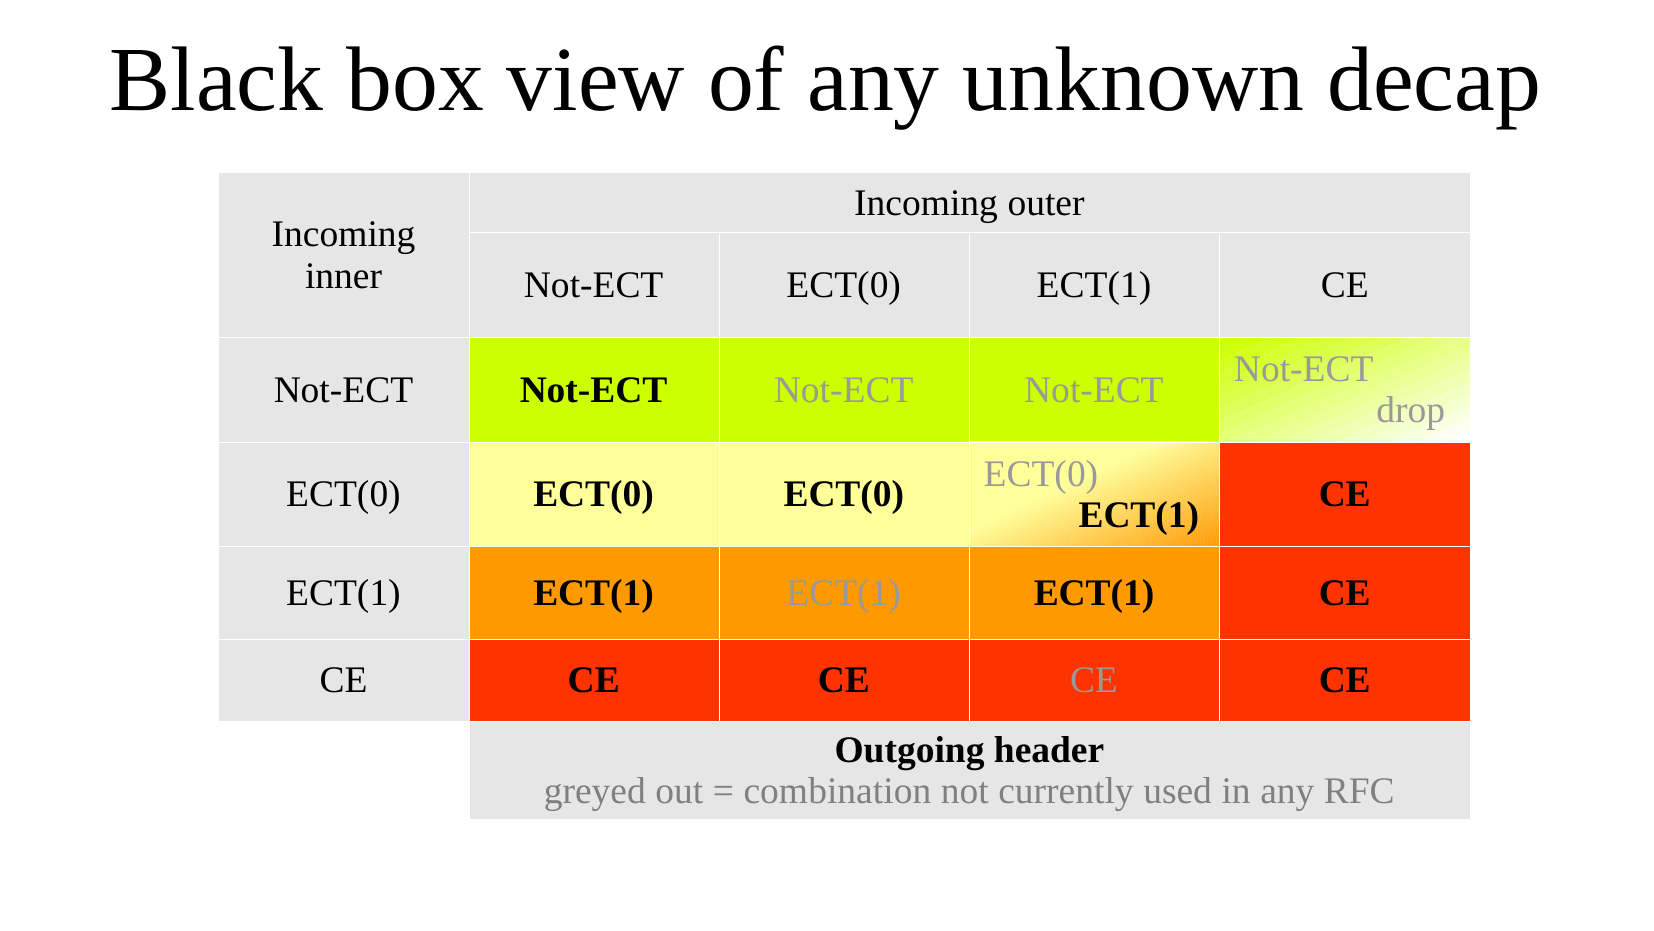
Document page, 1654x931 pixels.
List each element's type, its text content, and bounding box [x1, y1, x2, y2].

table_cell ECT(1) [970, 233, 1219, 337]
table_cell ECT(0) [219, 443, 469, 546]
table_cell ECT(1) [470, 547, 719, 639]
table_cell CE [219, 640, 469, 721]
table_cell ECT(1) [970, 547, 1219, 639]
table_cell CE [970, 640, 1219, 721]
table_header Incoming outer [470, 173, 1470, 232]
table_cell [219, 722, 469, 819]
table_cell Outgoing header greyed out = combination not currently used in any RFC [470, 722, 1470, 819]
table_cell ECT(1) [219, 547, 469, 639]
table_cell CE [1220, 640, 1470, 721]
table_cell CE [720, 640, 969, 721]
table_cell Not-ECT [720, 338, 969, 442]
table_cell CE [1220, 233, 1470, 337]
table_cell Not-ECT [970, 338, 1219, 442]
table_cell ECT(0) [470, 443, 719, 546]
table_cell Not-ECT drop [1220, 338, 1470, 442]
table_cell ECT(0) [720, 443, 969, 546]
table_cell Not-ECT [219, 338, 469, 442]
table_cell ECT(1) [720, 547, 969, 639]
title Black box view of any unknown decap [82, 1, 1571, 157]
table_cell ECT(0) [720, 233, 969, 337]
table_cell Not-ECT [470, 233, 719, 337]
table_cell CE [1220, 547, 1470, 639]
table_cell CE [470, 640, 719, 721]
table_cell Not-ECT [470, 338, 719, 442]
table_cell CE [1220, 443, 1470, 546]
table_cell ECT(0) ECT(1) [970, 443, 1219, 546]
table_header Incoming inner [219, 173, 469, 337]
